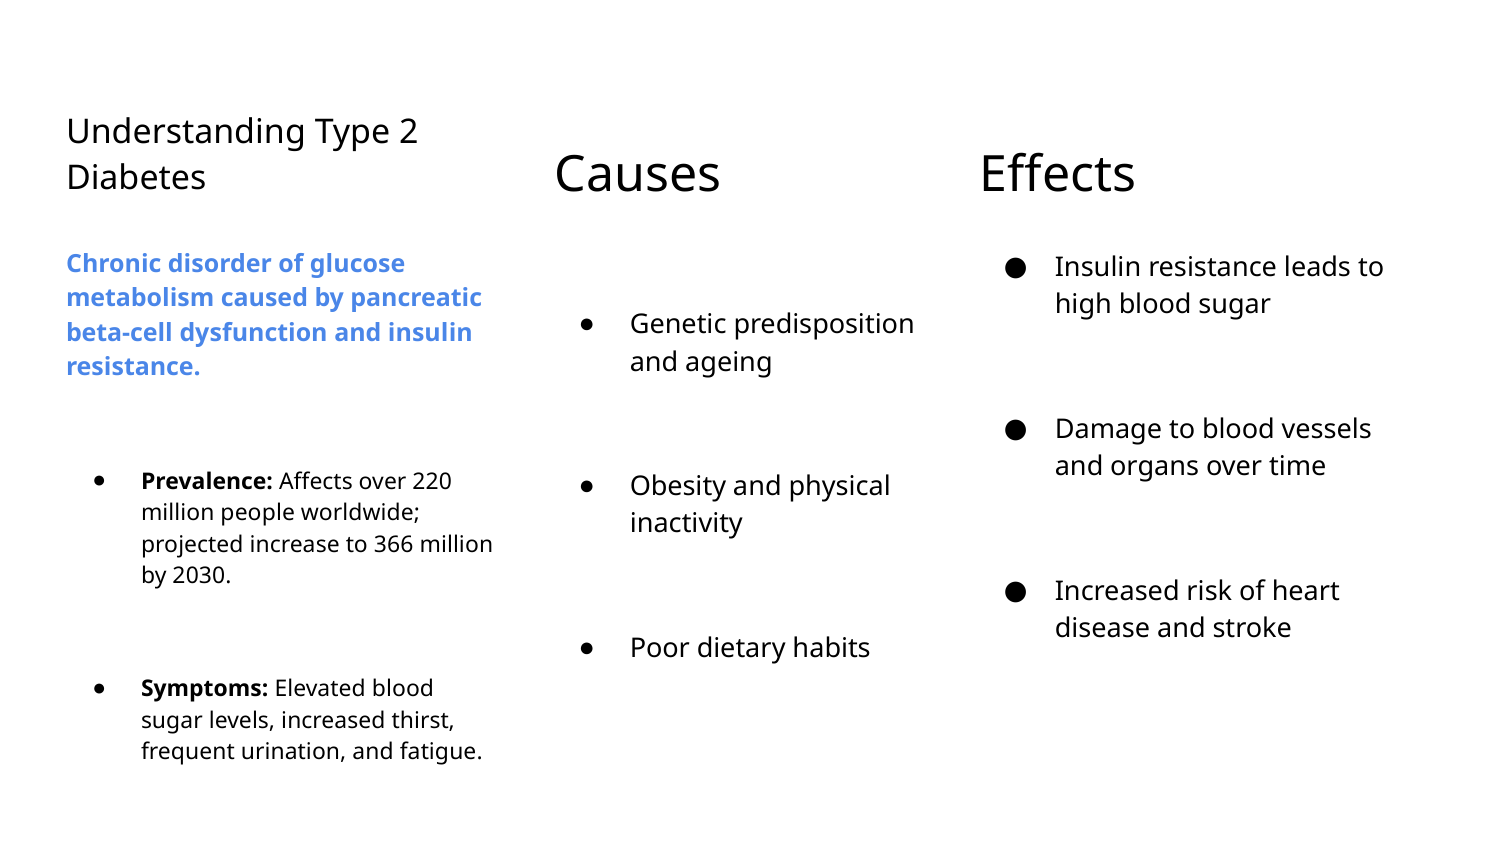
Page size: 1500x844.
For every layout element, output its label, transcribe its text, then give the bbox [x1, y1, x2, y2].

list Chronic disorder of glucose metabolism caused by pancreatic beta-cell dysfunction and insulin resistance. Prevalence: Affects over 220 million people worldwide; projected increase to 366 million by 2030. Symptoms: Elevated blood sugar levels, increased thirst, frequent urination, and fatigue. [51, 227, 512, 750]
title Effects [964, 92, 1426, 217]
title Understanding Type 2 Diabetes [51, 91, 512, 216]
list Insulin resistance leads to high blood sugar Damage to blood vessels and organs over time Increased risk of heart disease and stroke​ [964, 229, 1426, 751]
title Causes [539, 92, 964, 217]
list Genetic predisposition and ageing Obesity and physical inactivity Poor dietary habits [539, 229, 964, 751]
